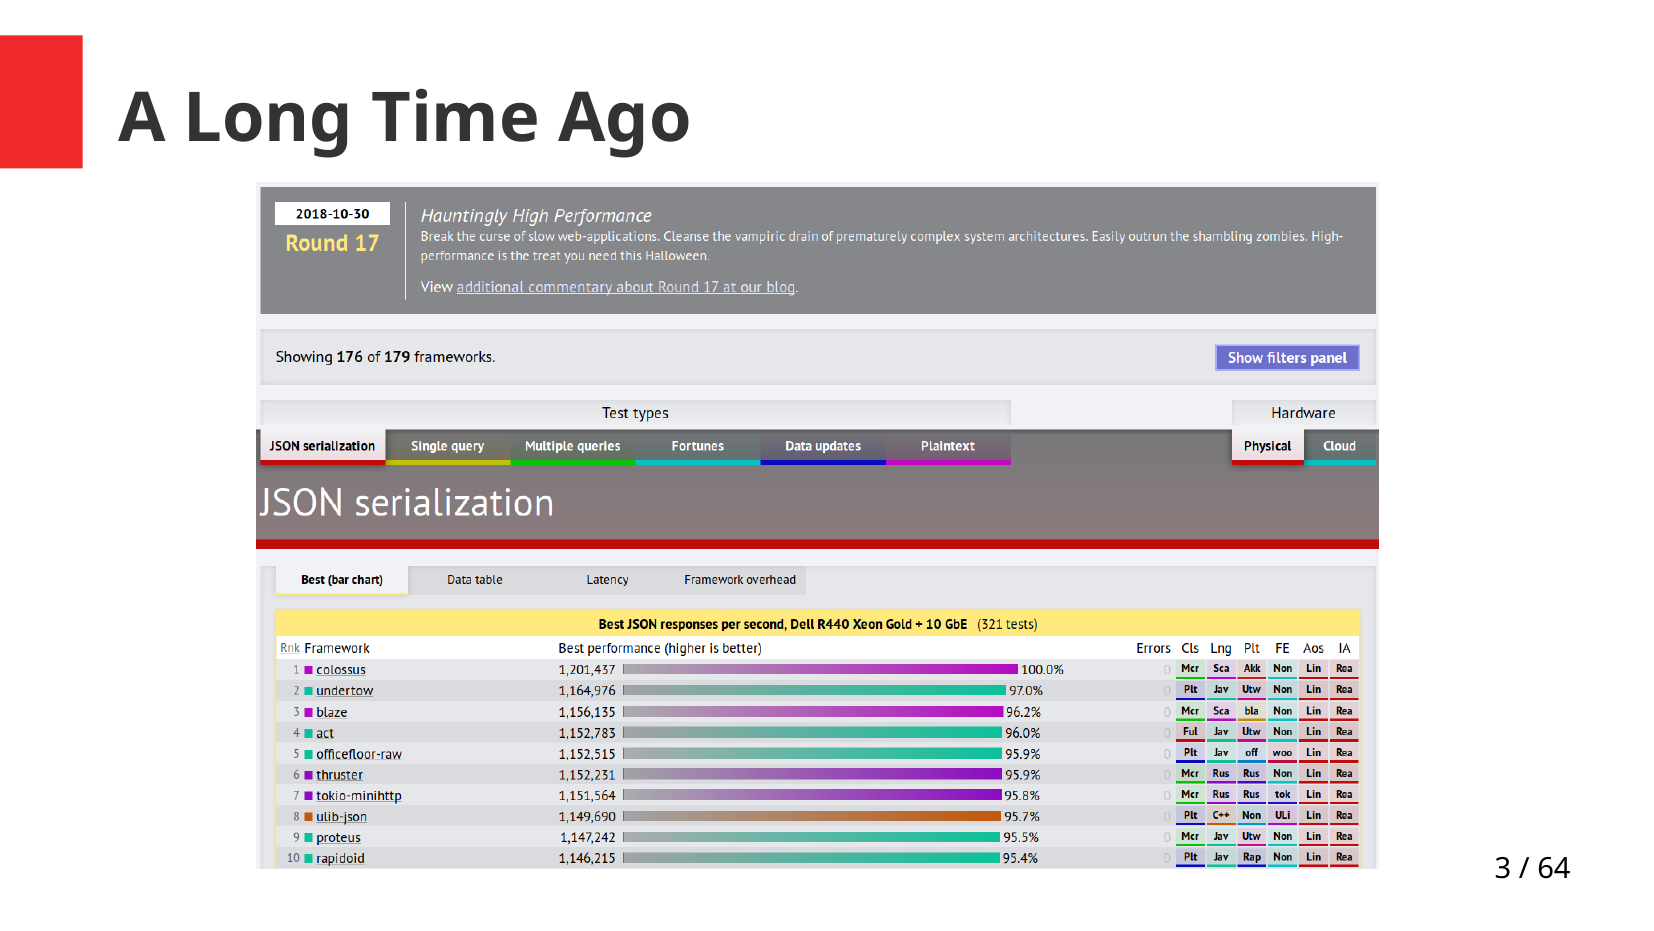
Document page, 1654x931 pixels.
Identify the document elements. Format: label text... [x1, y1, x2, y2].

picture [256, 182, 1379, 869]
title A Long Time Ago [118, 37, 1571, 193]
